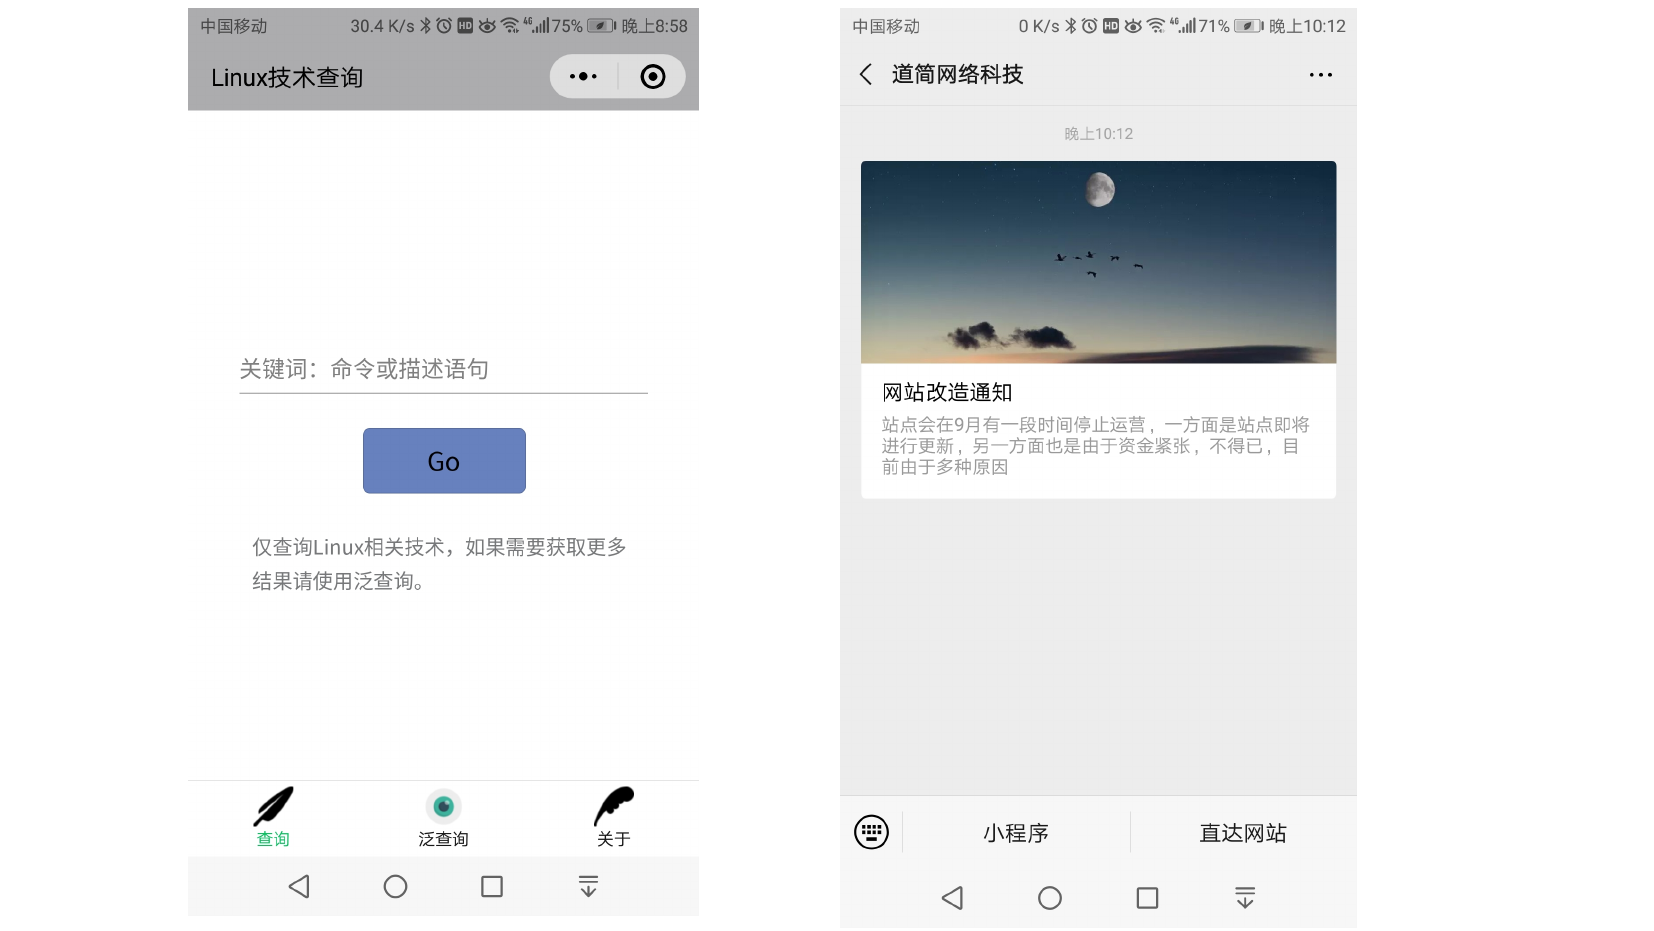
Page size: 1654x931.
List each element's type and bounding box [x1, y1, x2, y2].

picture [188, 8, 699, 916]
picture [840, 8, 1357, 928]
